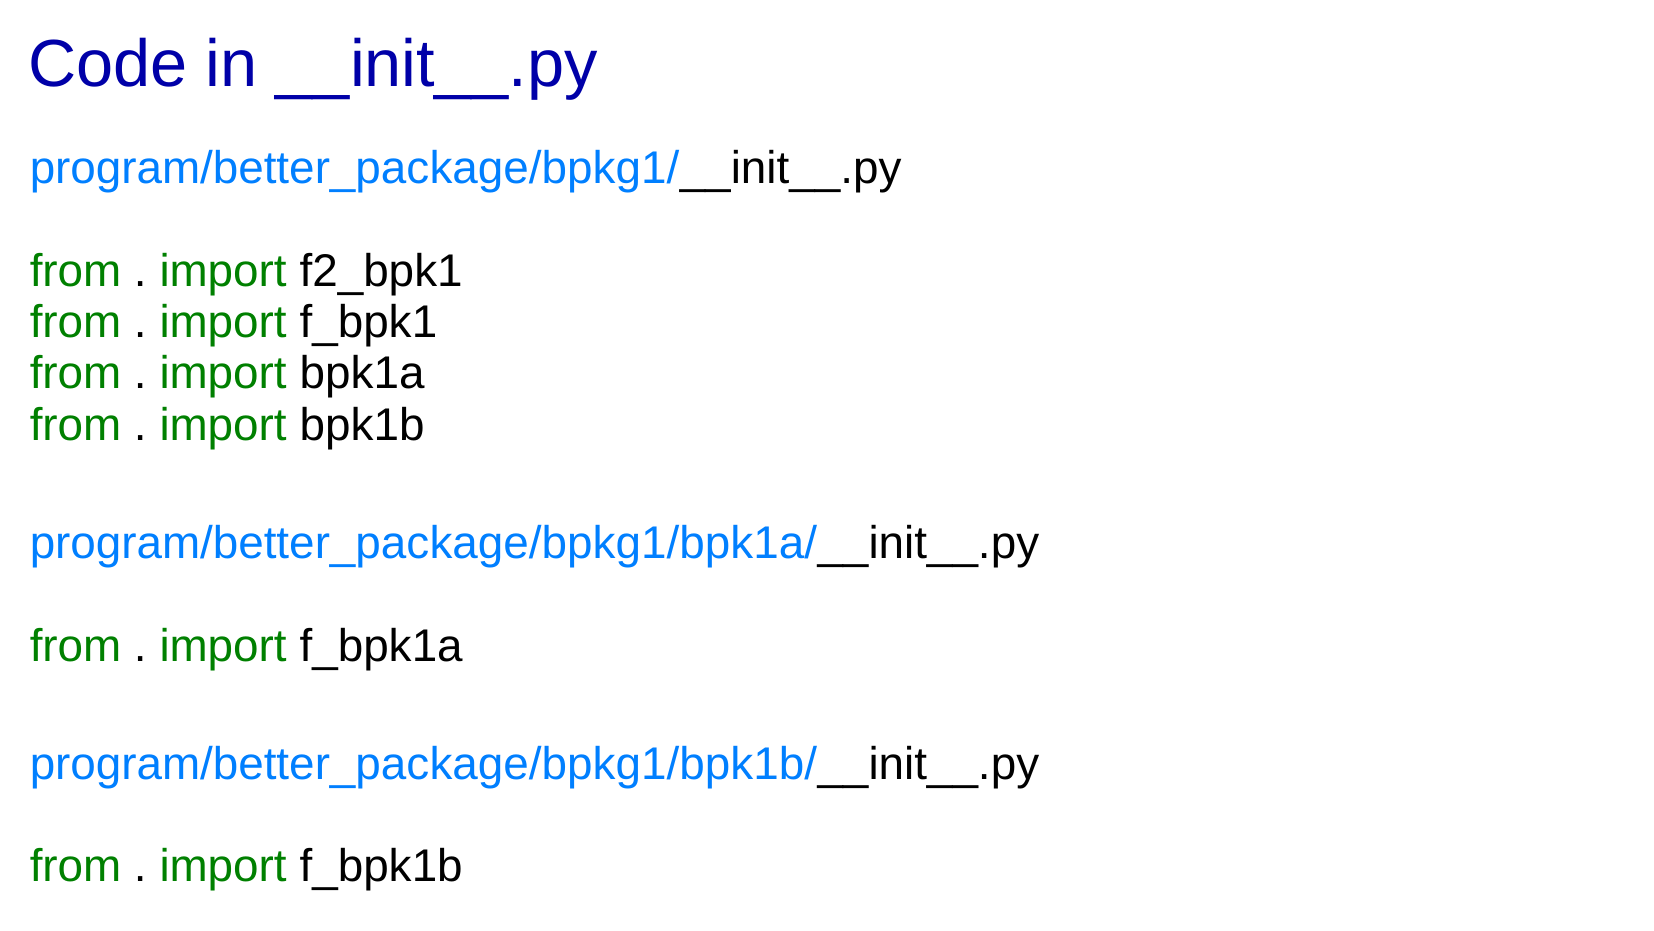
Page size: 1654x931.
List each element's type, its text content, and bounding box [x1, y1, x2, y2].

text_box program/better_package/bpkg1/__init__.py from . import f2_bpk1 from . import f_bpk1 from . import bpk1a from . import bpk1b [15, 135, 946, 455]
text_box program/better_package/bpkg1/bpk1b/__init__.py from . import f_bpk1b [15, 730, 1156, 916]
title Code in __init__.py [28, 21, 1626, 106]
text_box program/better_package/bpkg1/bpk1a/__init__.py from . import f_bpk1a [15, 510, 1156, 695]
